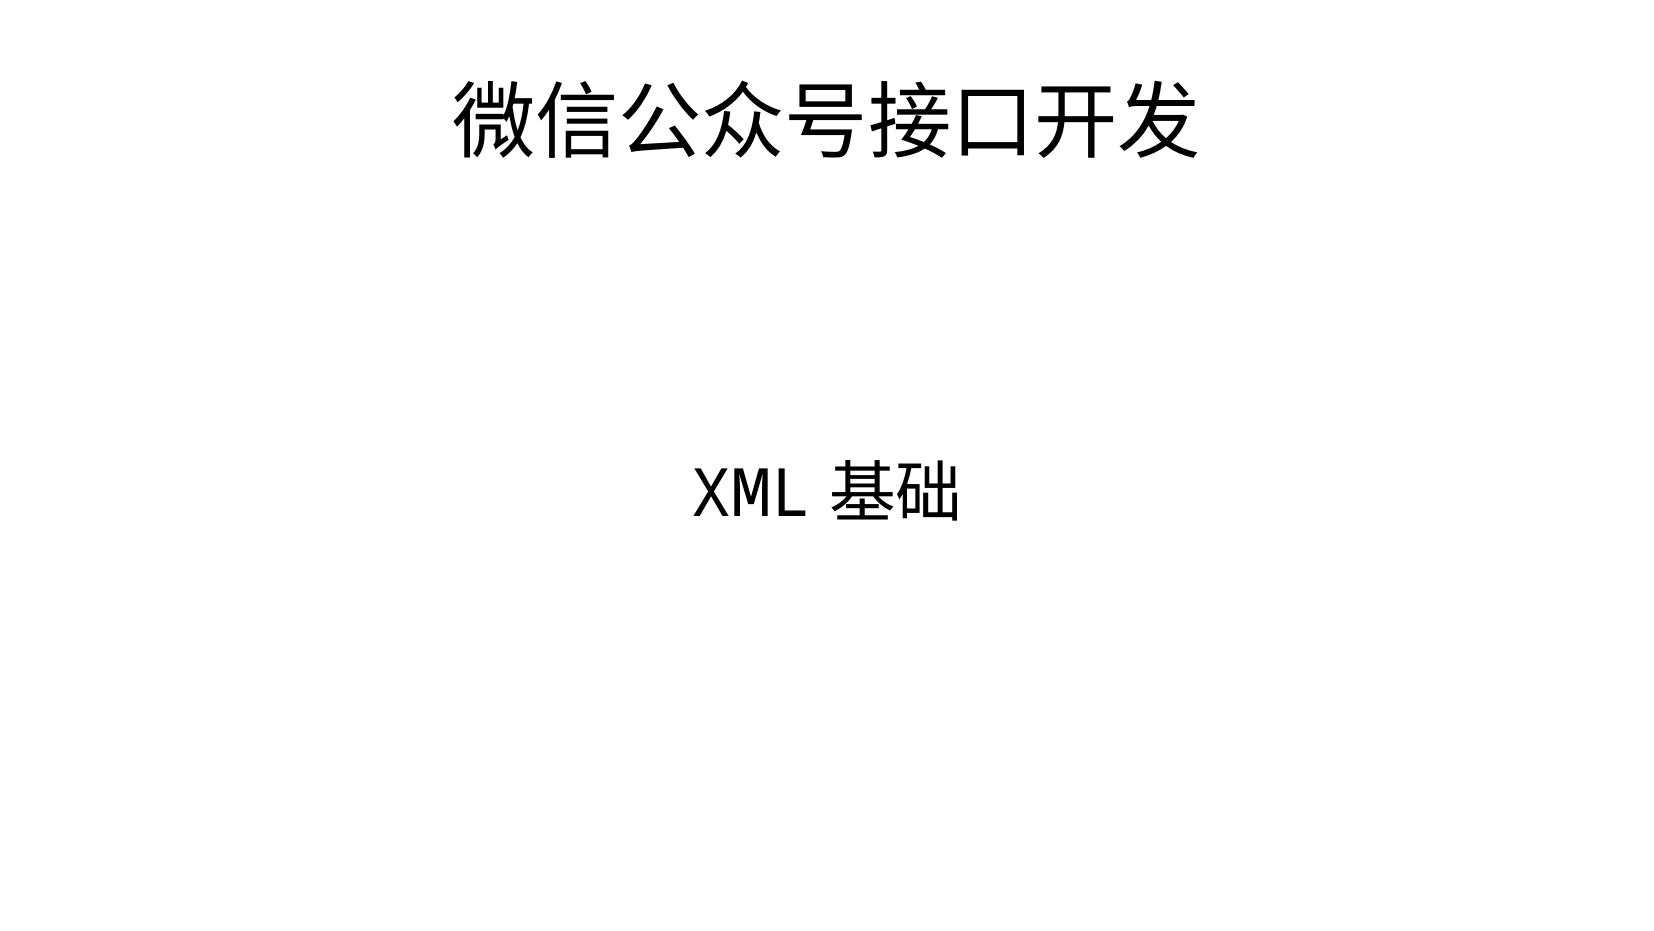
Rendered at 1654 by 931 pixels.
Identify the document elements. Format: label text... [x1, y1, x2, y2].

subtitle XML基础 [82, 217, 1571, 758]
title 微信公众号接口开发 [82, 37, 1571, 193]
